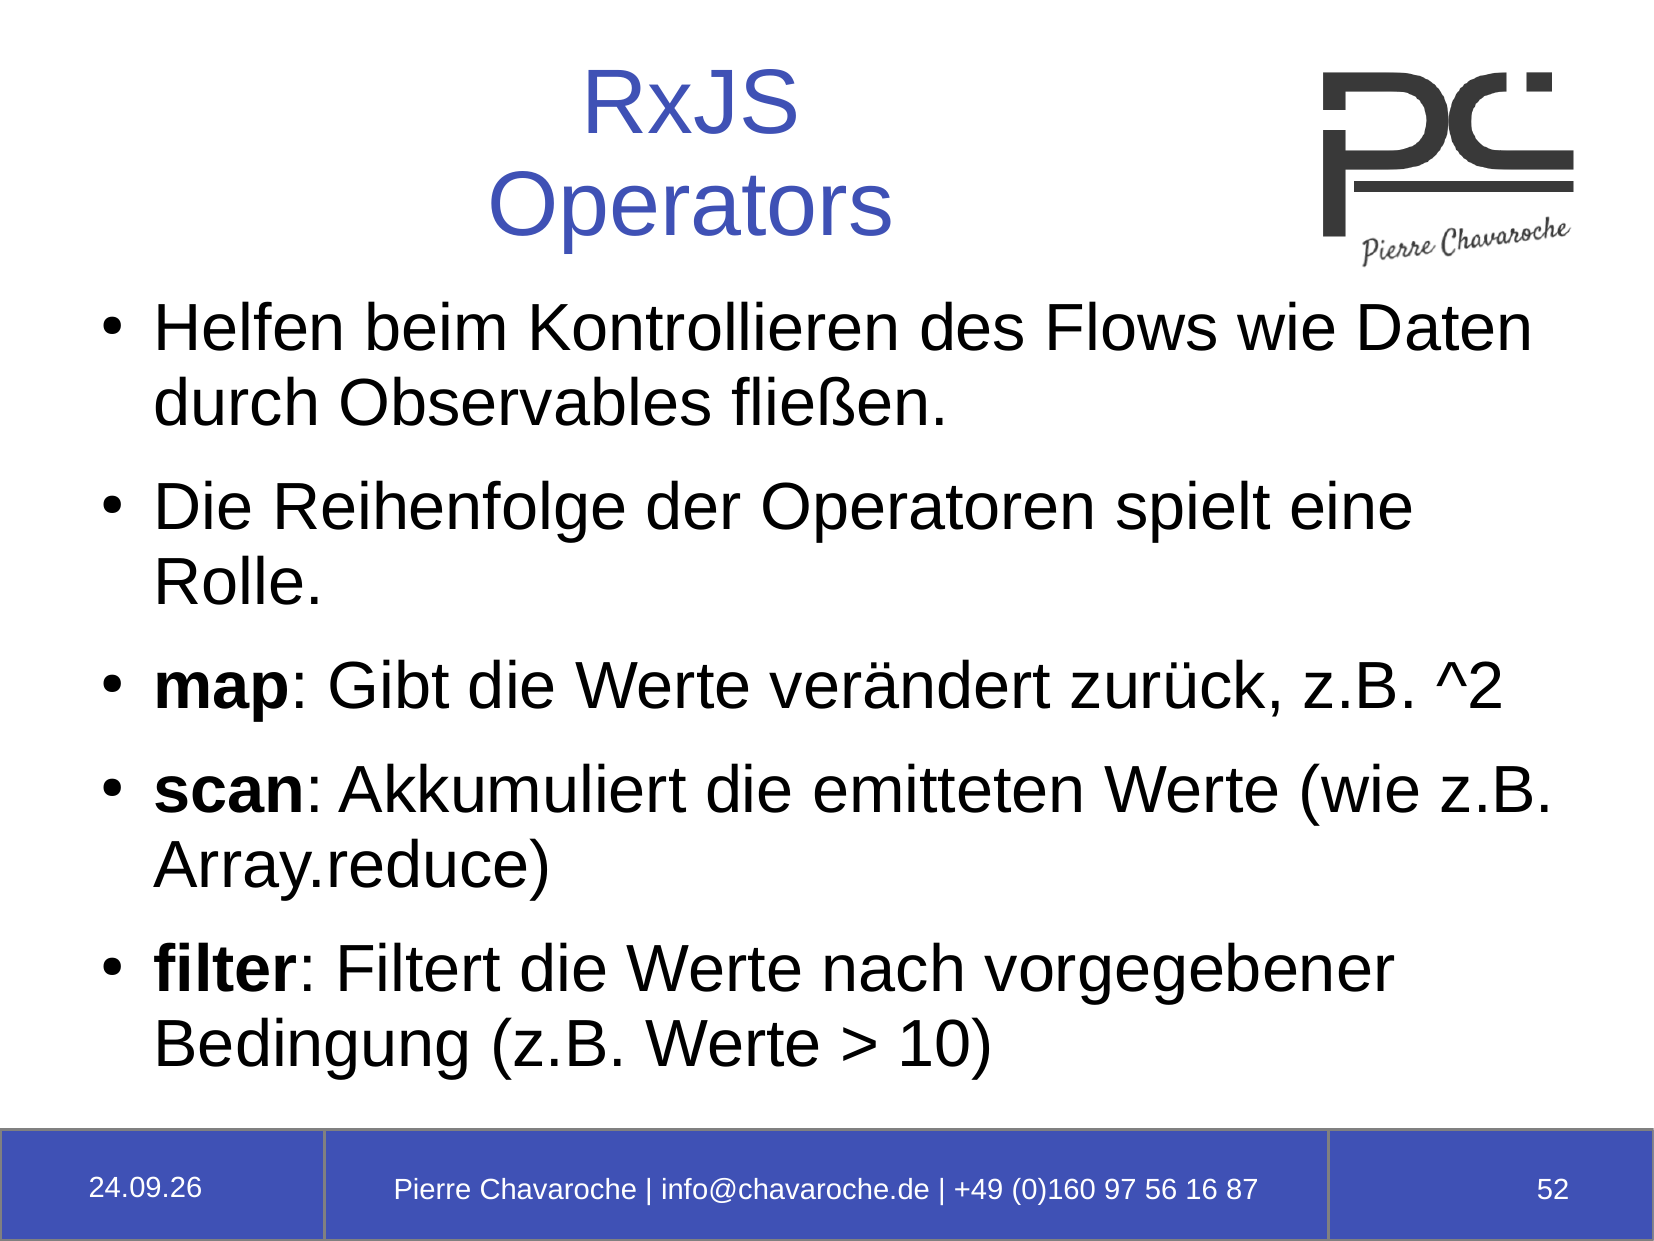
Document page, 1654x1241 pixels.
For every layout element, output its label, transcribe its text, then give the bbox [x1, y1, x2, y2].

list Helfen beim Kontrollieren des Flows wie Daten durch Observables fließen. Die Reihenfolge der Operatoren spielt eine Rolle. map: Gibt die Werte verändert zurück, z.B. ^2 scan: Akkumuliert die emitteten Werte (wie z.B. Array.reduce) filter: Filtert die Werte nach vorgegebener Bedingung (z.B. Werte > 10) [82, 290, 1571, 1109]
title RxJS Operators [82, 49, 1300, 257]
picture [1307, 29, 1589, 311]
